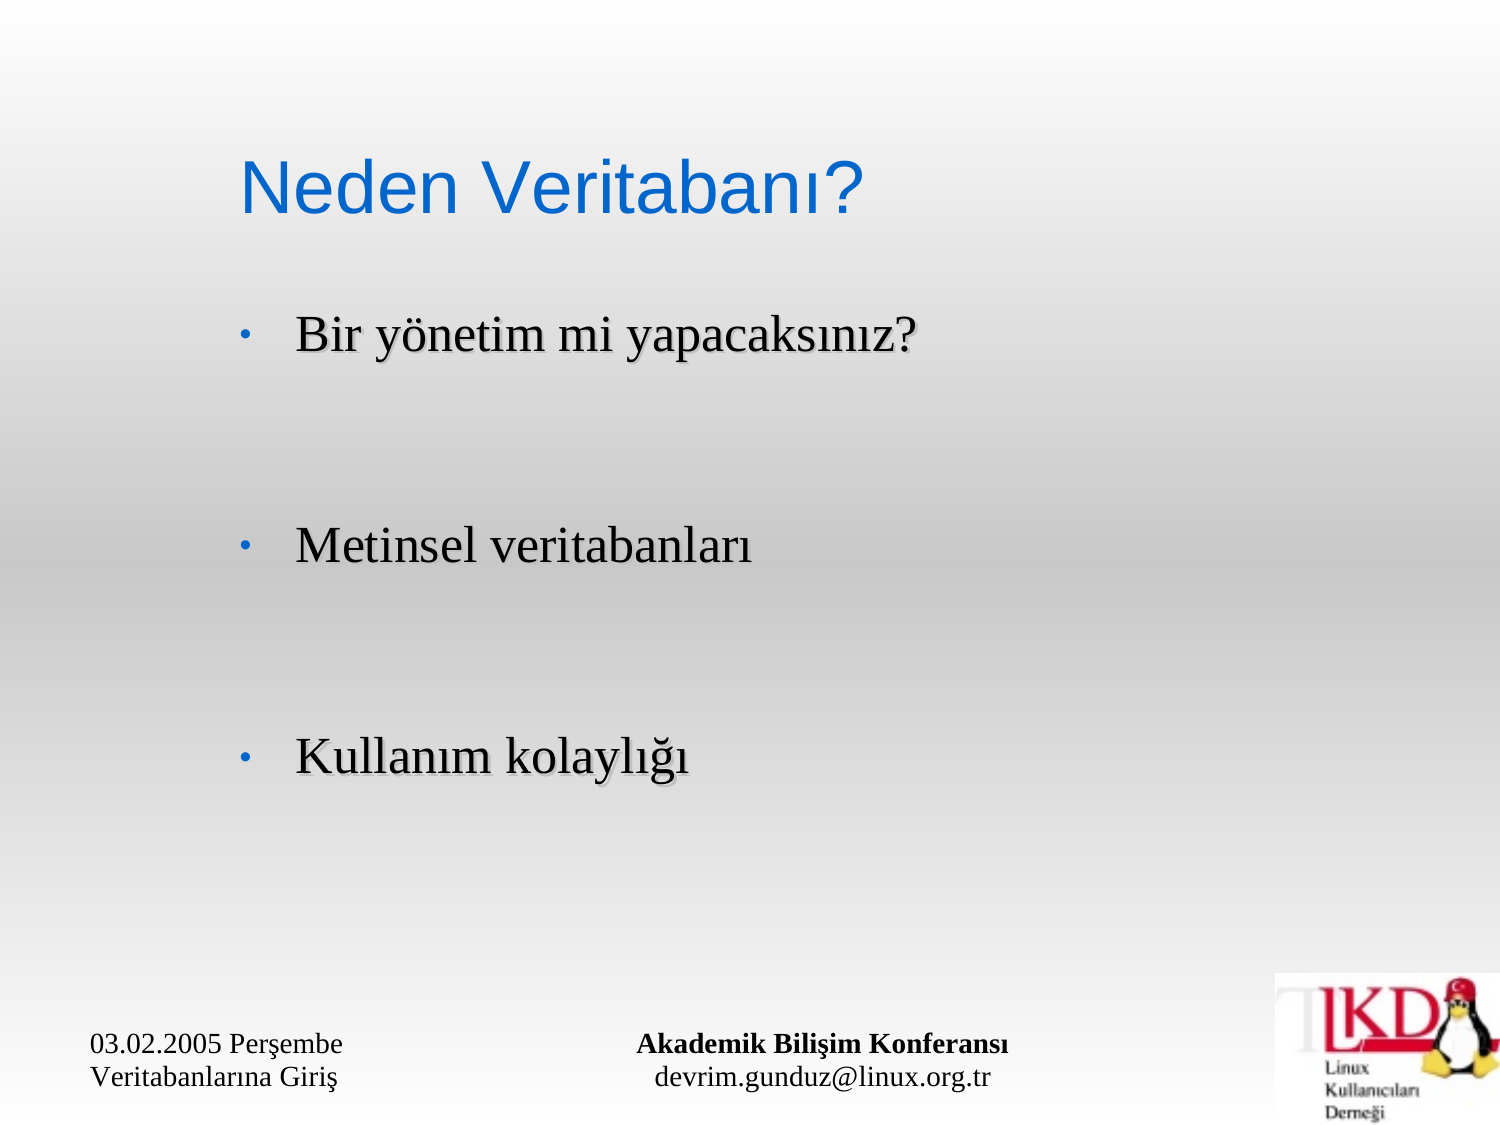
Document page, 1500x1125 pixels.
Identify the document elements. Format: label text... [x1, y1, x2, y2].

list Bir yönetim mi yapacaksınız? Metinsel veritabanları Kullanım kolaylığı [224, 299, 1425, 975]
picture [1275, 973, 1500, 1125]
title Neden Veritabanı? [224, 49, 1425, 237]
